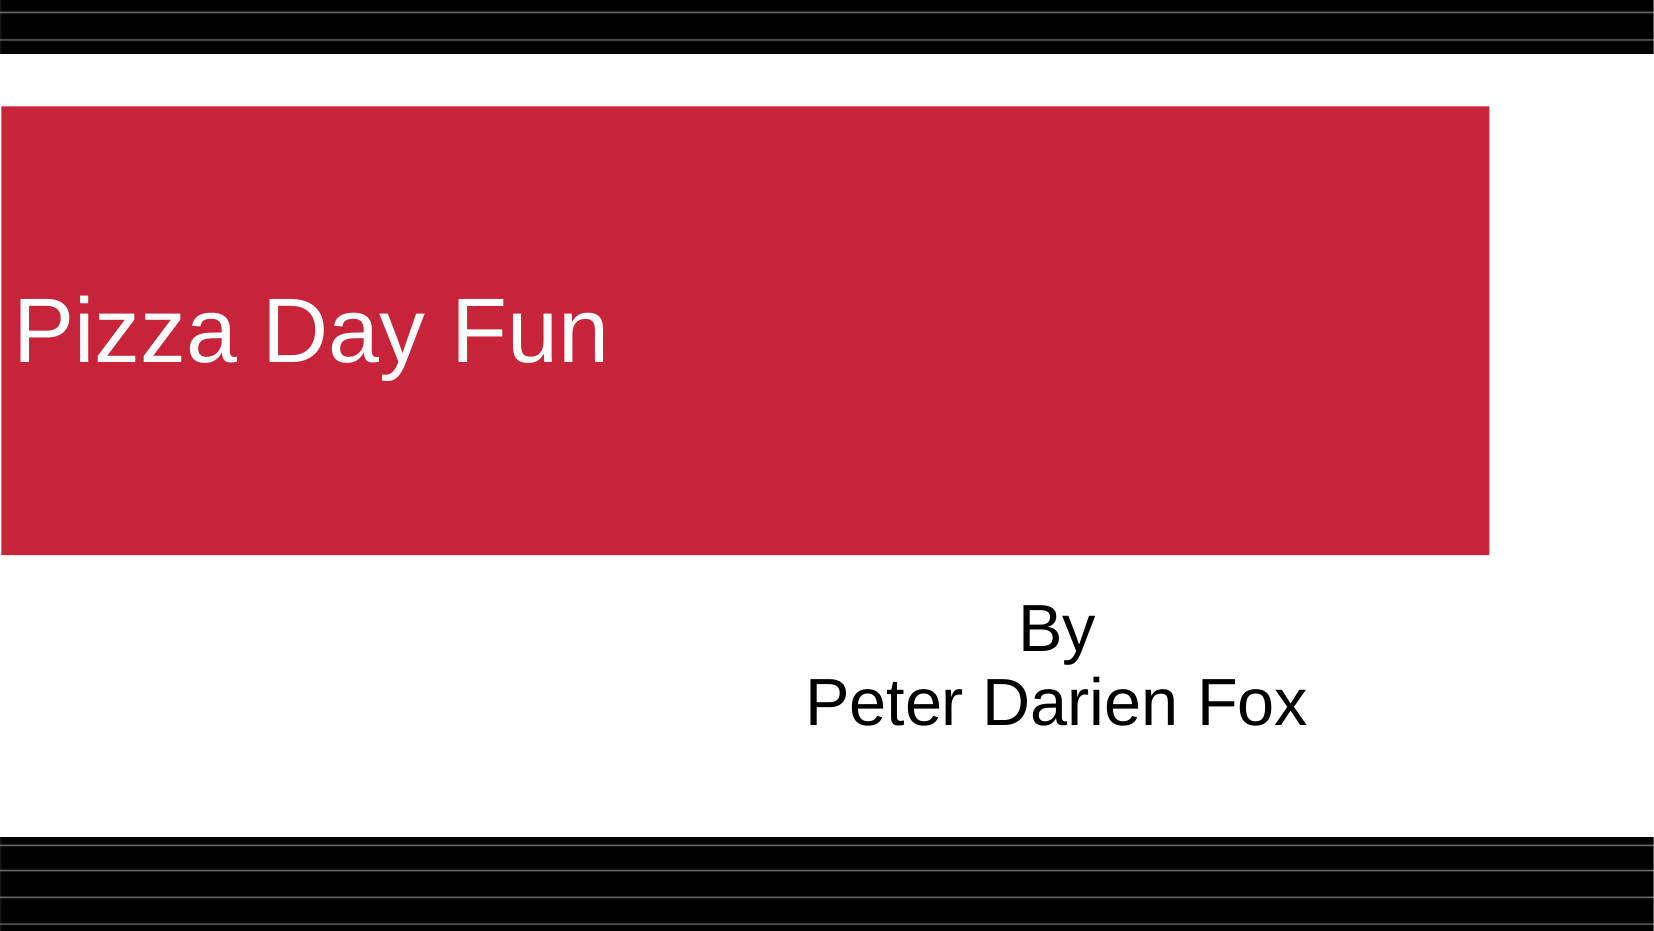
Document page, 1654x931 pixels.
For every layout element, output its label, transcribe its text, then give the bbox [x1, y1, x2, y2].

title Pizza Day Fun [1, 106, 1490, 556]
picture [0, 837, 1654, 931]
subtitle By Peter Darien Fox [625, 590, 1489, 815]
picture [0, 0, 1654, 54]
